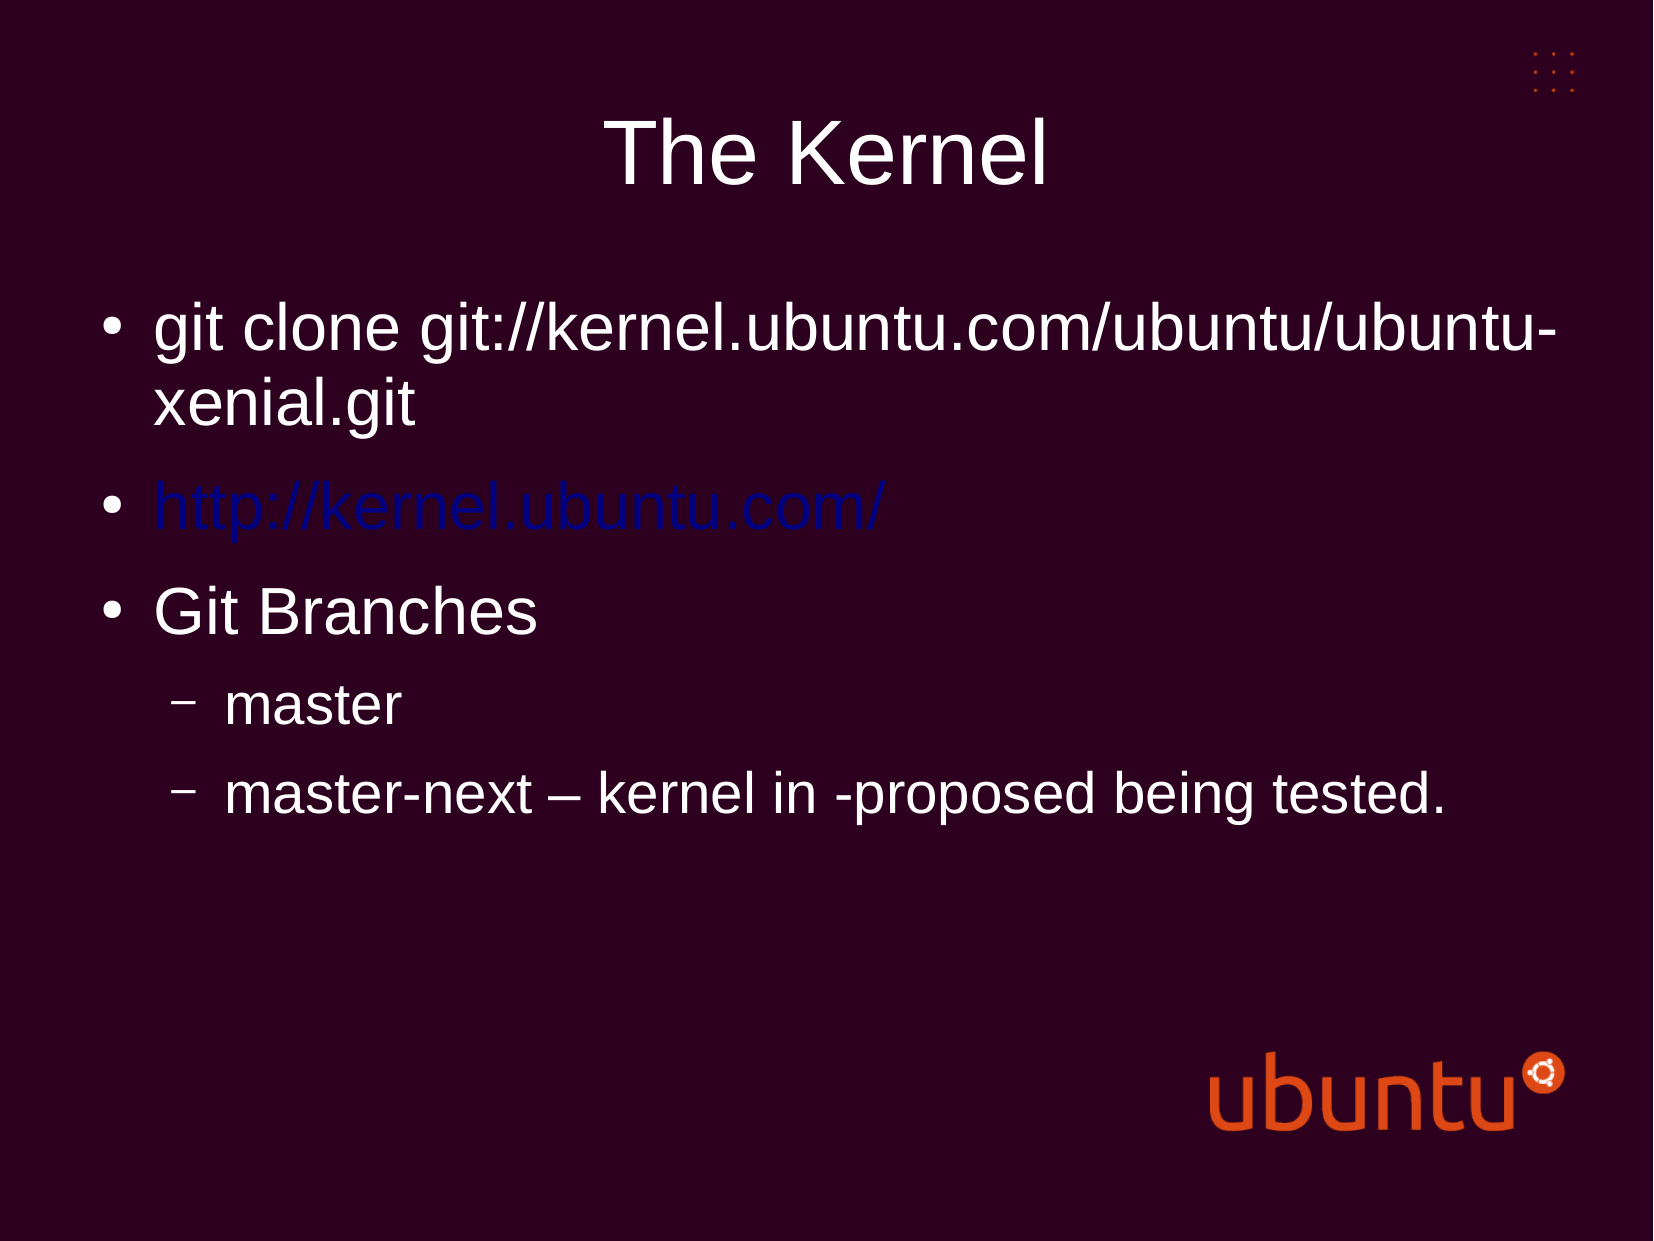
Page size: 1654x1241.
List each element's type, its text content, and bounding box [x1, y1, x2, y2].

picture [1121, 960, 1653, 1223]
title The Kernel [82, 49, 1571, 257]
picture [1571, 49, 1575, 94]
list git clone git://kernel.ubuntu.com/ubuntu/ubuntu-xenial.git http://kernel.ubuntu.com/ Git Branches master master-next – kernel in -proposed being tested. [82, 290, 1571, 1010]
